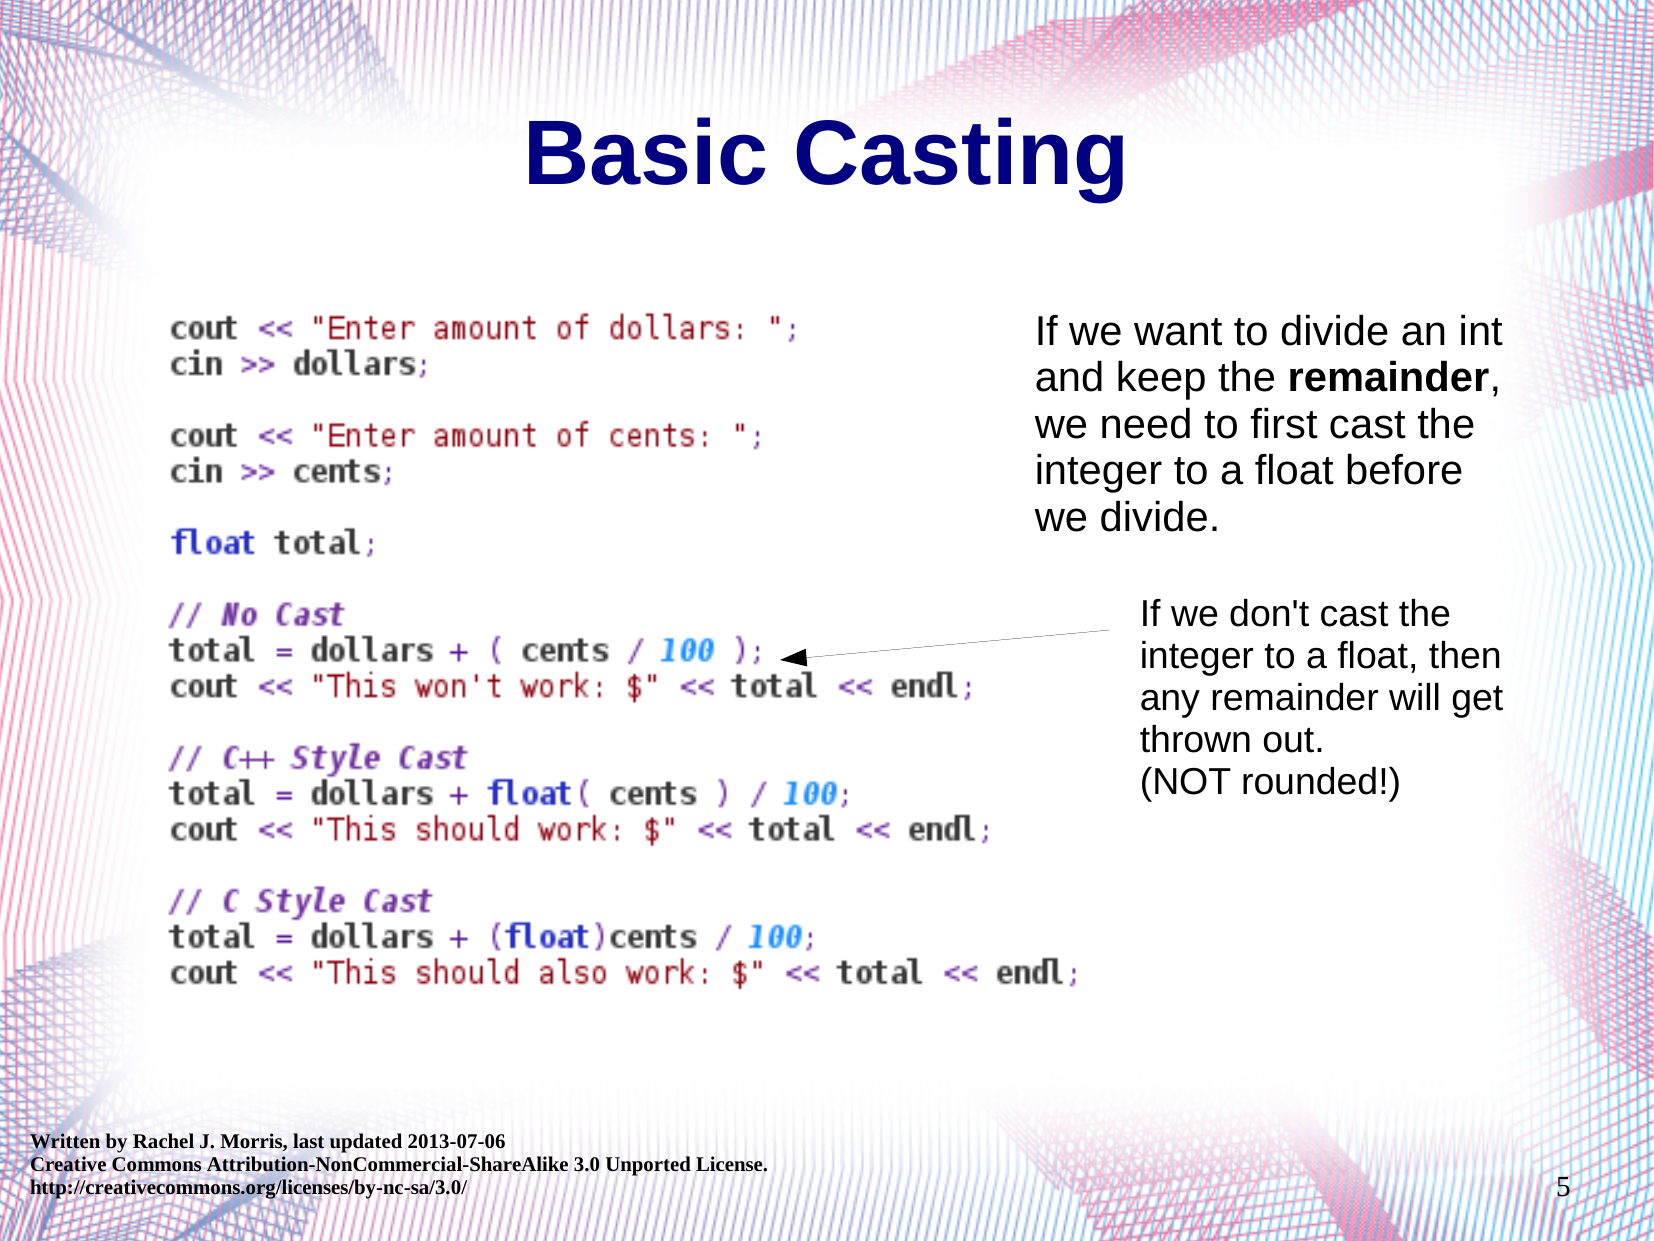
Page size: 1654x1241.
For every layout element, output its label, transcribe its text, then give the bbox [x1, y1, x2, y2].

picture [0, 0, 1654, 1241]
text_box If we want to divide an int and keep the remainder, we need to first cast the integer to a float before we divide. [1020, 300, 1531, 548]
text_box If we don't cast the integer to a float, then any remainder will get thrown out. (NOT rounded!) [1125, 585, 1546, 810]
title Basic Casting [82, 49, 1571, 257]
